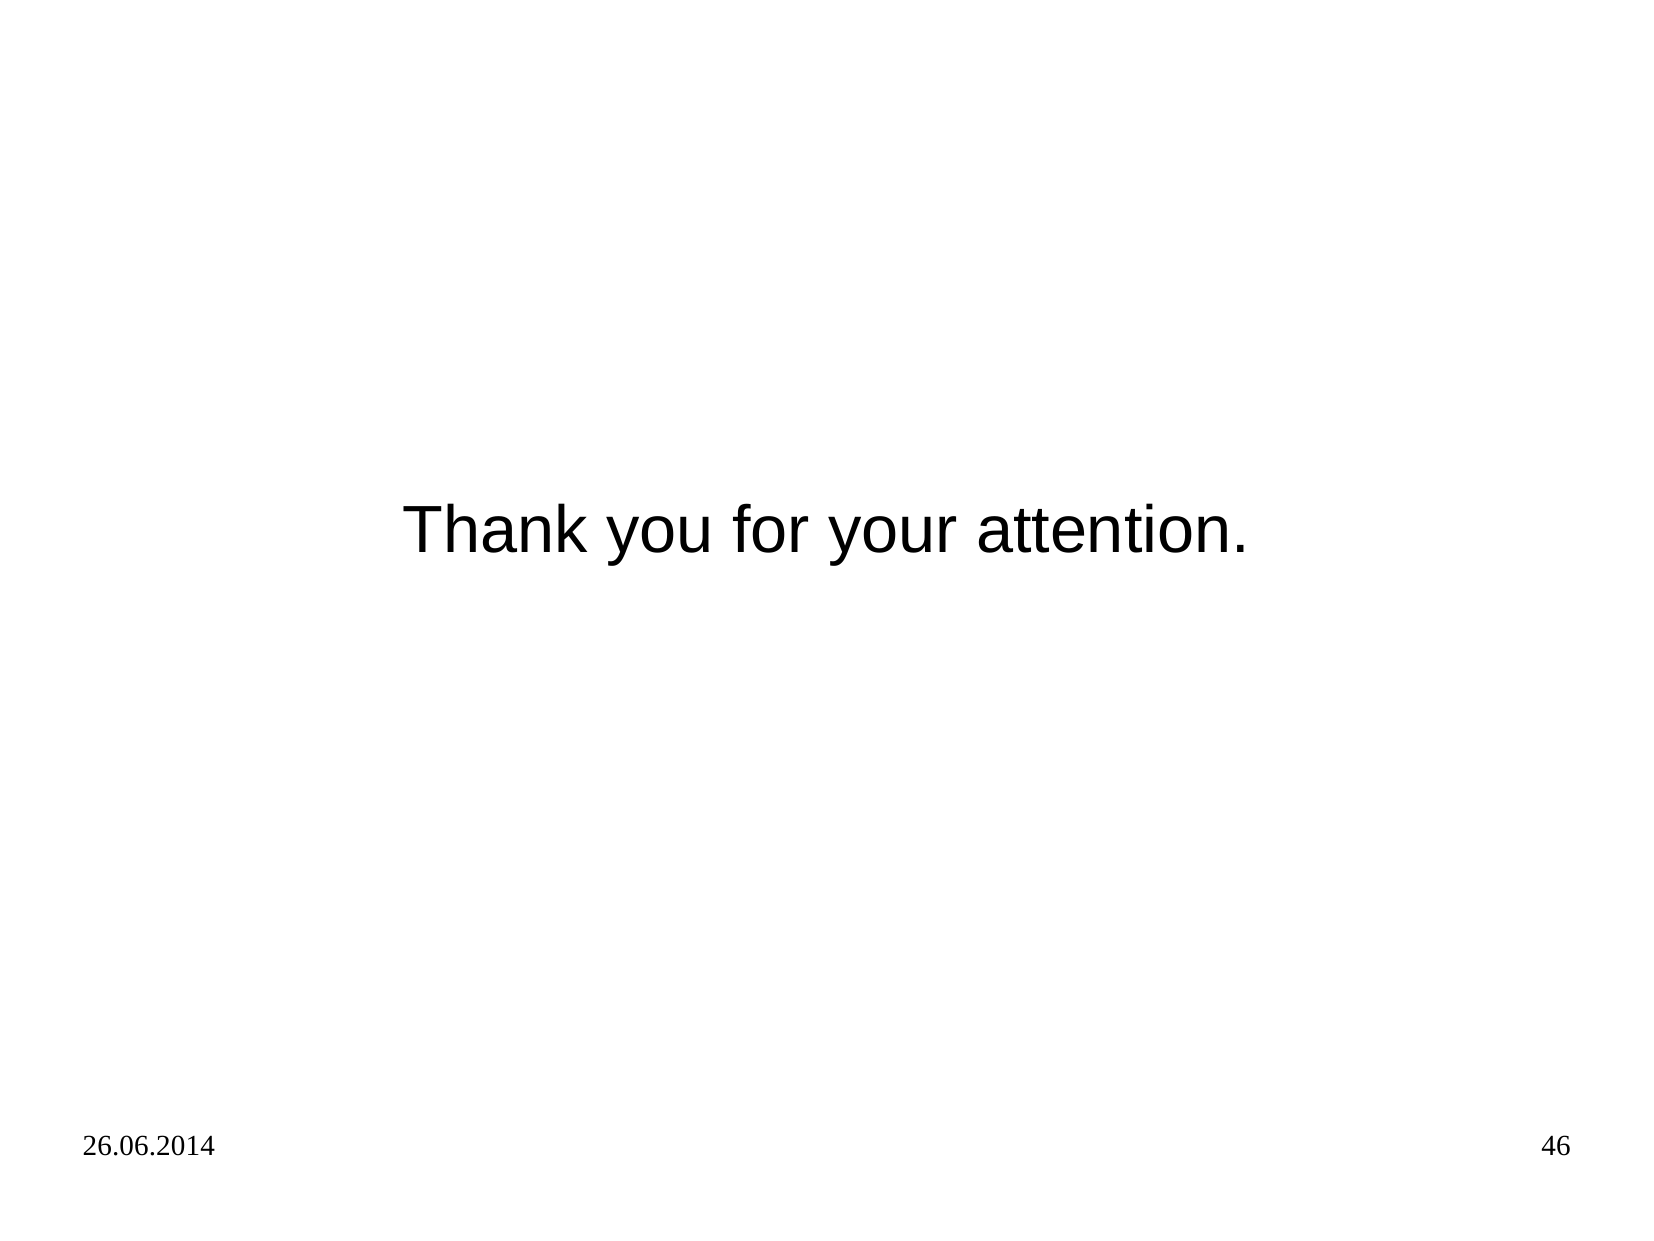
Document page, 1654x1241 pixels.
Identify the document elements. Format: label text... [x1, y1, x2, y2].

subtitle Thank you for your attention. [82, 49, 1571, 1010]
